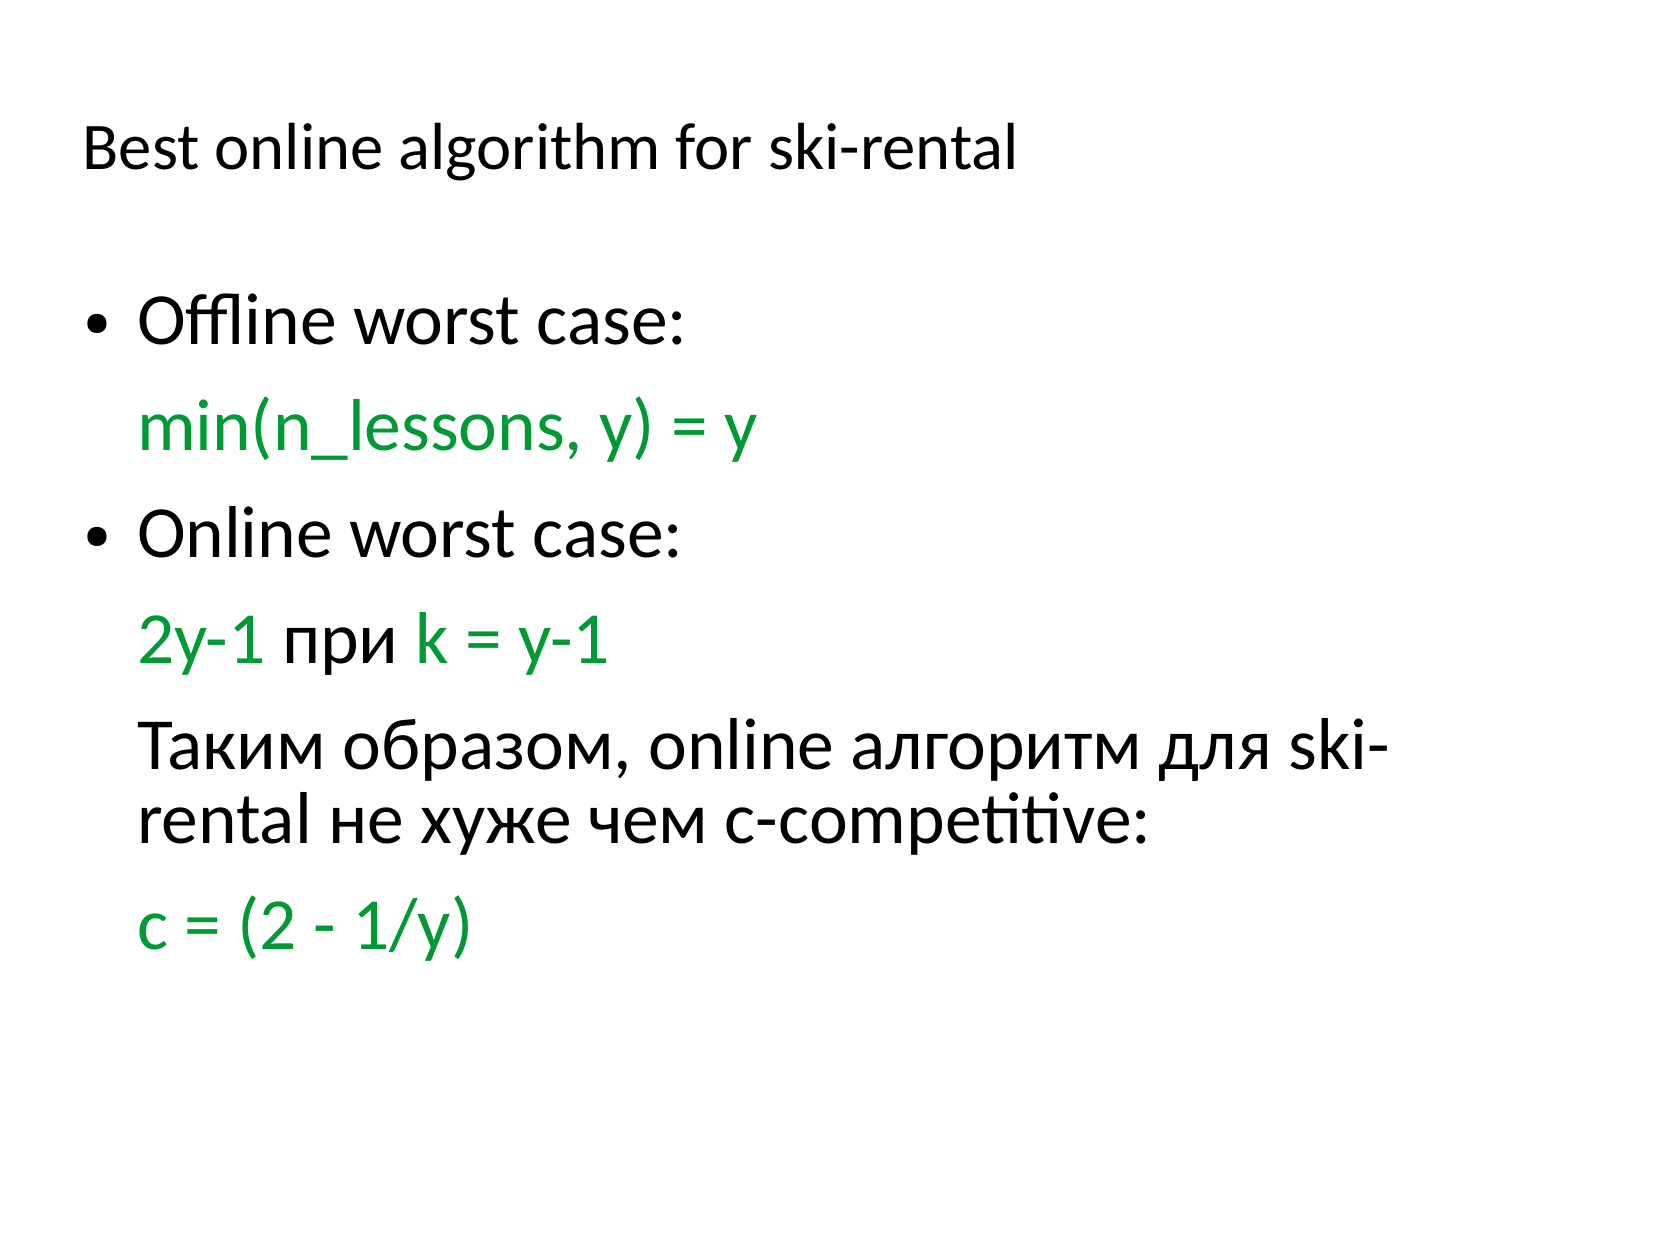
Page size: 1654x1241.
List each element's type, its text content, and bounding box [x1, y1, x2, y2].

list Offline worst case: min(n_lessons, y) = y Online worst case: 2y-1 при k = y-1 Таким образом, online алгоритм для ski-rental не хуже чем c-competitive: c = (2 - 1/y) [66, 289, 1555, 1108]
title Best online algorithm for ski-rental [82, 49, 1571, 257]
